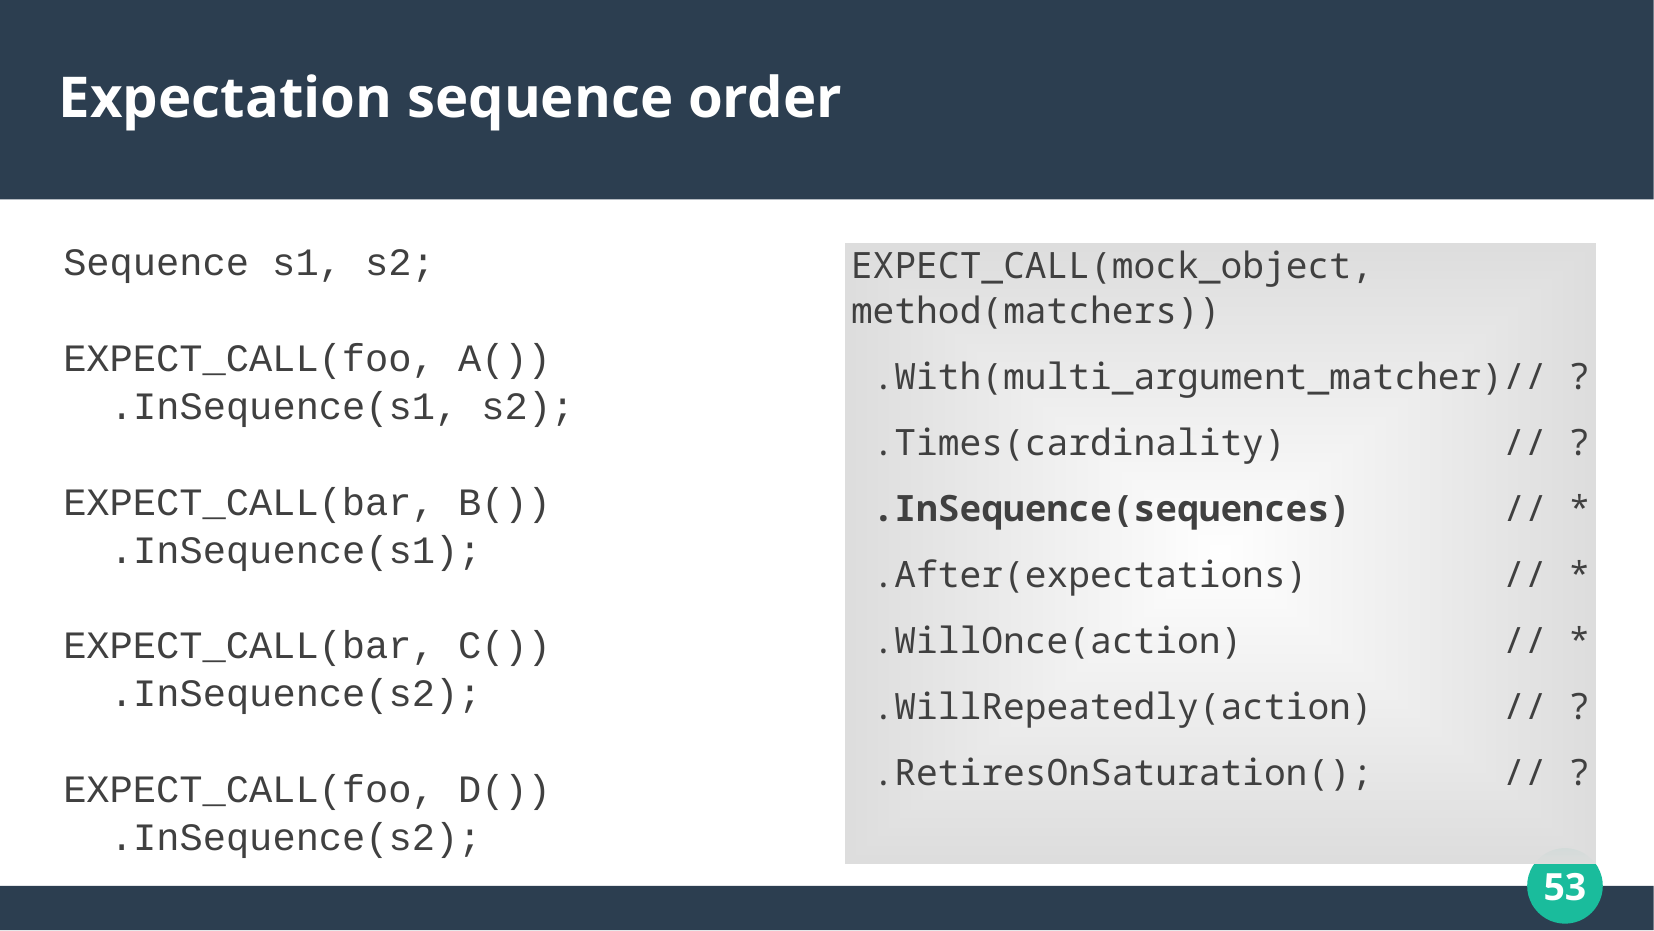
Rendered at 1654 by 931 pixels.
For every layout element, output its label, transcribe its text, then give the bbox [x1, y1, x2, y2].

title Expectation sequence order [59, 37, 1595, 155]
list EXPECT_CALL(mock_object, method(matchers)) .With(multi_argument_matcher)// ? .Times(cardinality) // ? .InSequence(sequences) // * .After(expectations) // * .WillOnce(action) // * .WillRepeatedly(action) // ? .RetiresOnSaturation(); // ? [845, 243, 1596, 864]
list Sequence s1, s2; EXPECT_CALL(foo, A()) .InSequence(s1, s2); EXPECT_CALL(bar, B()) .InSequence(s1); EXPECT_CALL(bar, C()) .InSequence(s2); EXPECT_CALL(foo, D()) .InSequence(s2); [63, 243, 813, 864]
